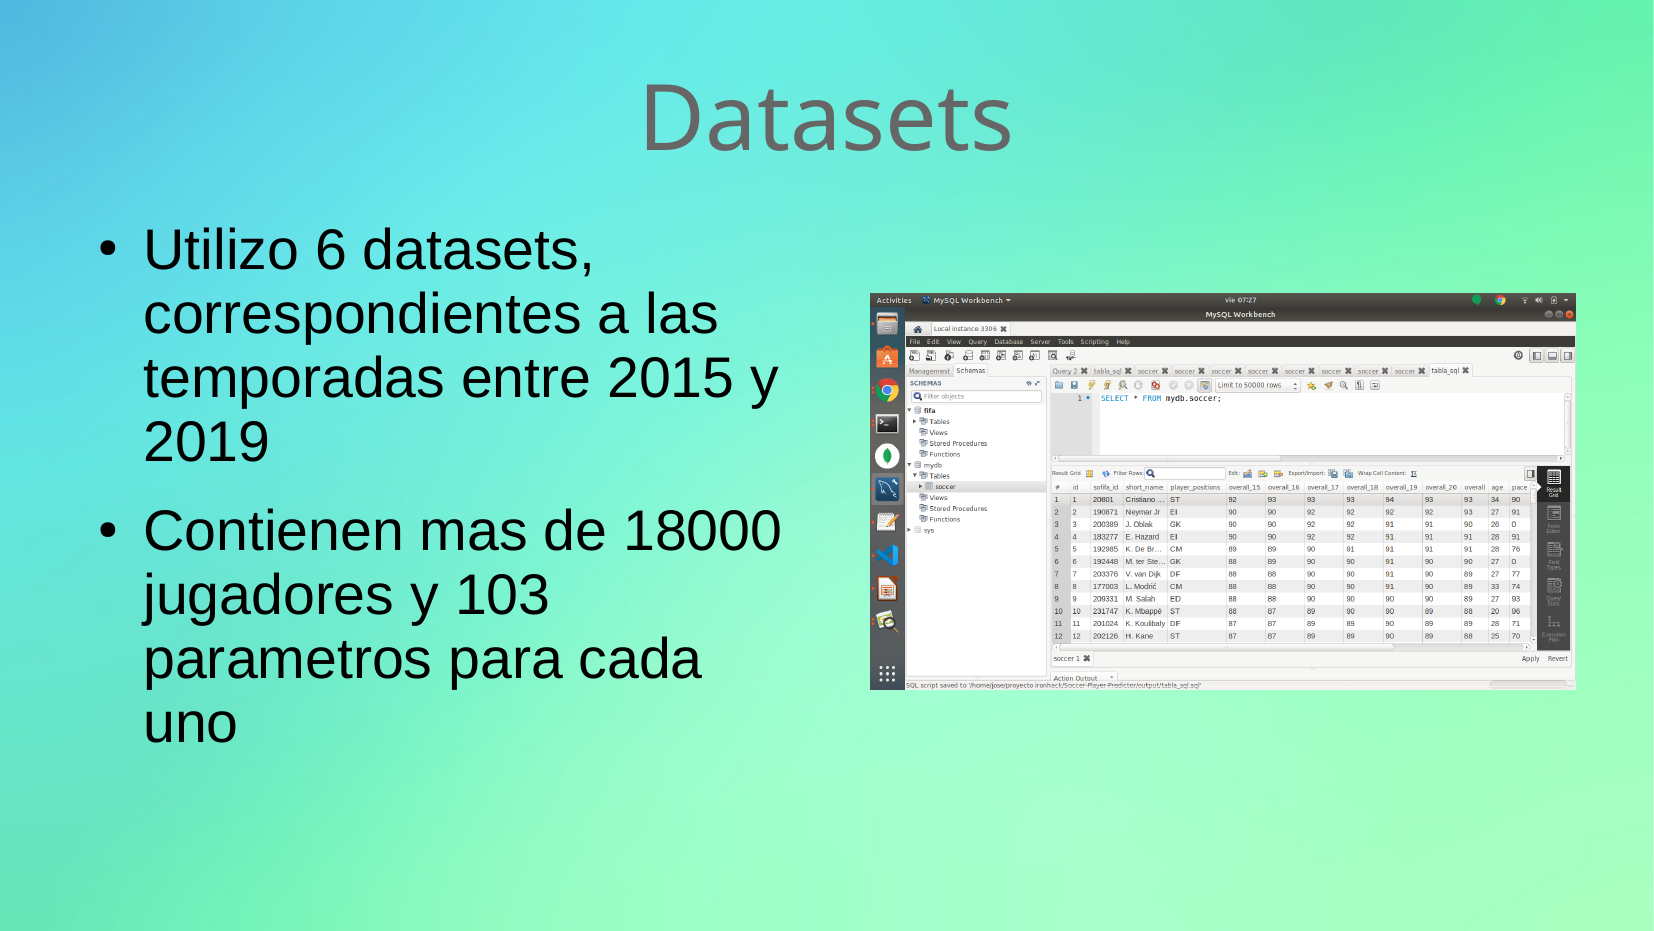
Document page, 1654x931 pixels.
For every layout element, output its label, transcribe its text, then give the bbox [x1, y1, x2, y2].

title Datasets [82, 37, 1571, 193]
list Utilizo 6 datasets, correspondientes a las temporadas entre 2015 y 2019 Contienen mas de 18000 jugadores y 103 parametros para cada uno [82, 217, 809, 758]
picture [0, 0, 1654, 931]
